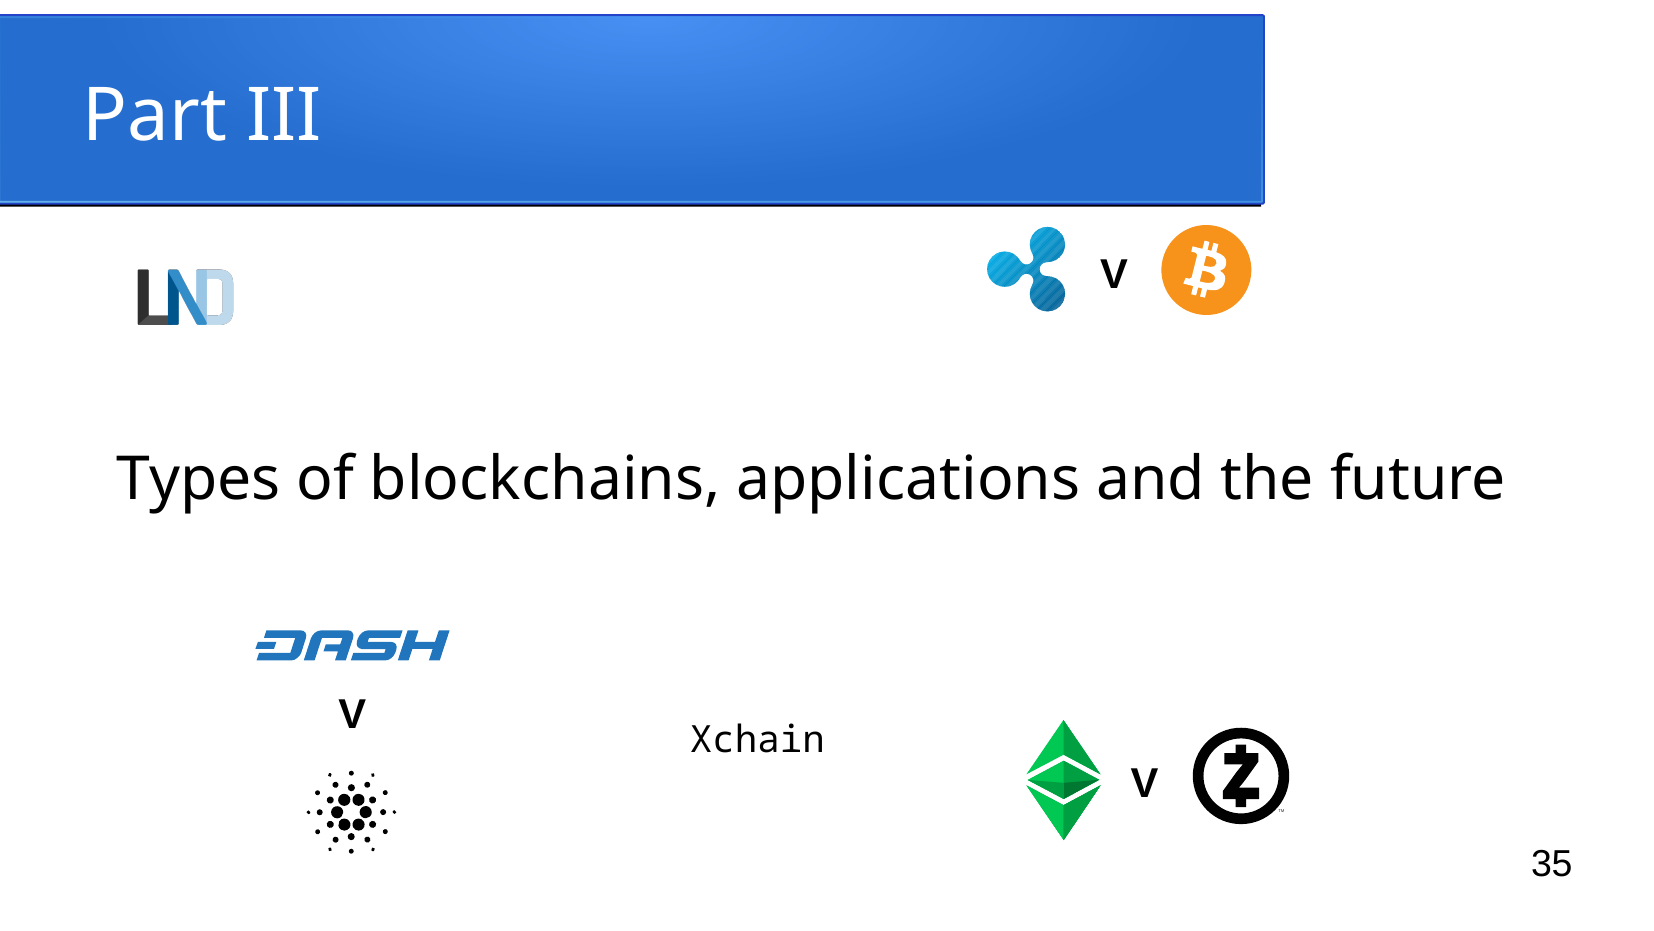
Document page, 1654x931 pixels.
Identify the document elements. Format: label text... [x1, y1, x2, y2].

text_box V [1115, 752, 1180, 837]
picture [108, 239, 256, 351]
picture [255, 630, 451, 661]
text_box Xchain [675, 705, 841, 764]
picture [1026, 720, 1101, 841]
picture [1192, 727, 1291, 826]
text_box V [323, 683, 384, 763]
list Types of blockchains, applications and the future [59, 434, 1650, 571]
text_box V [1085, 243, 1161, 328]
picture [302, 763, 401, 861]
picture [987, 221, 1068, 321]
picture [1161, 225, 1252, 316]
title Part III [82, 35, 1235, 189]
